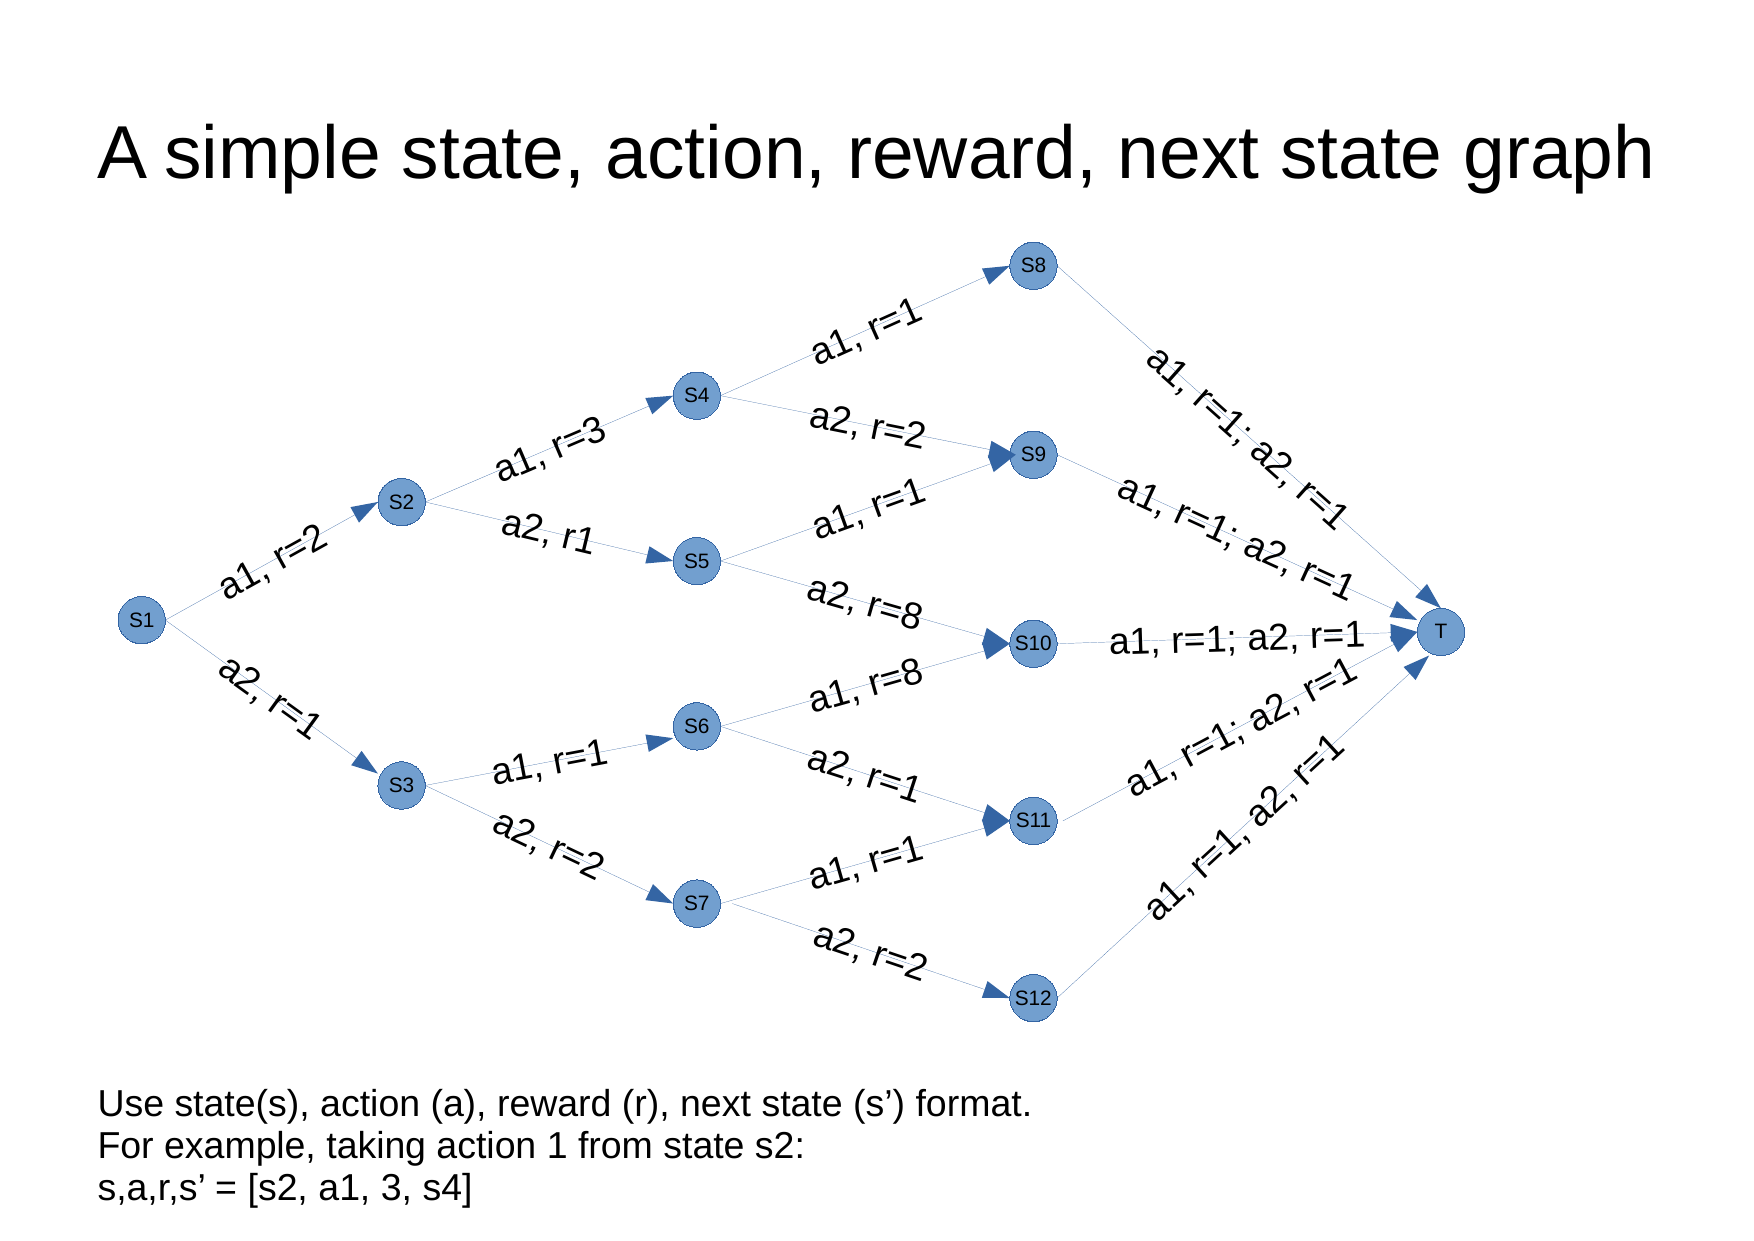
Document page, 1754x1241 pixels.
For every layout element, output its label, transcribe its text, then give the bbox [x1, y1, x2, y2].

text_box S12 [1009, 974, 1058, 1022]
text_box S8 [1009, 257, 1058, 290]
text_box S7 [673, 879, 721, 928]
text_box S9 [1010, 431, 1058, 479]
text_box T [1417, 608, 1465, 656]
text_box S5 [673, 537, 721, 585]
text_box S10 [1009, 620, 1058, 668]
text_box S2 [378, 478, 426, 526]
text_box S3 [377, 761, 426, 810]
text_box S11 [1009, 797, 1058, 845]
text_box S4 [673, 372, 721, 420]
title A simple state, action, reward, next state graph [87, 49, 1667, 257]
text_box Use state(s), action (a), reward (r), next state (s’) format. For example, taking action 1 from state s2: s,a,r,s’ = [s2, a1, 3, s4] [82, 1074, 1441, 1216]
text_box S6 [673, 702, 721, 751]
text_box S1 [118, 596, 166, 644]
